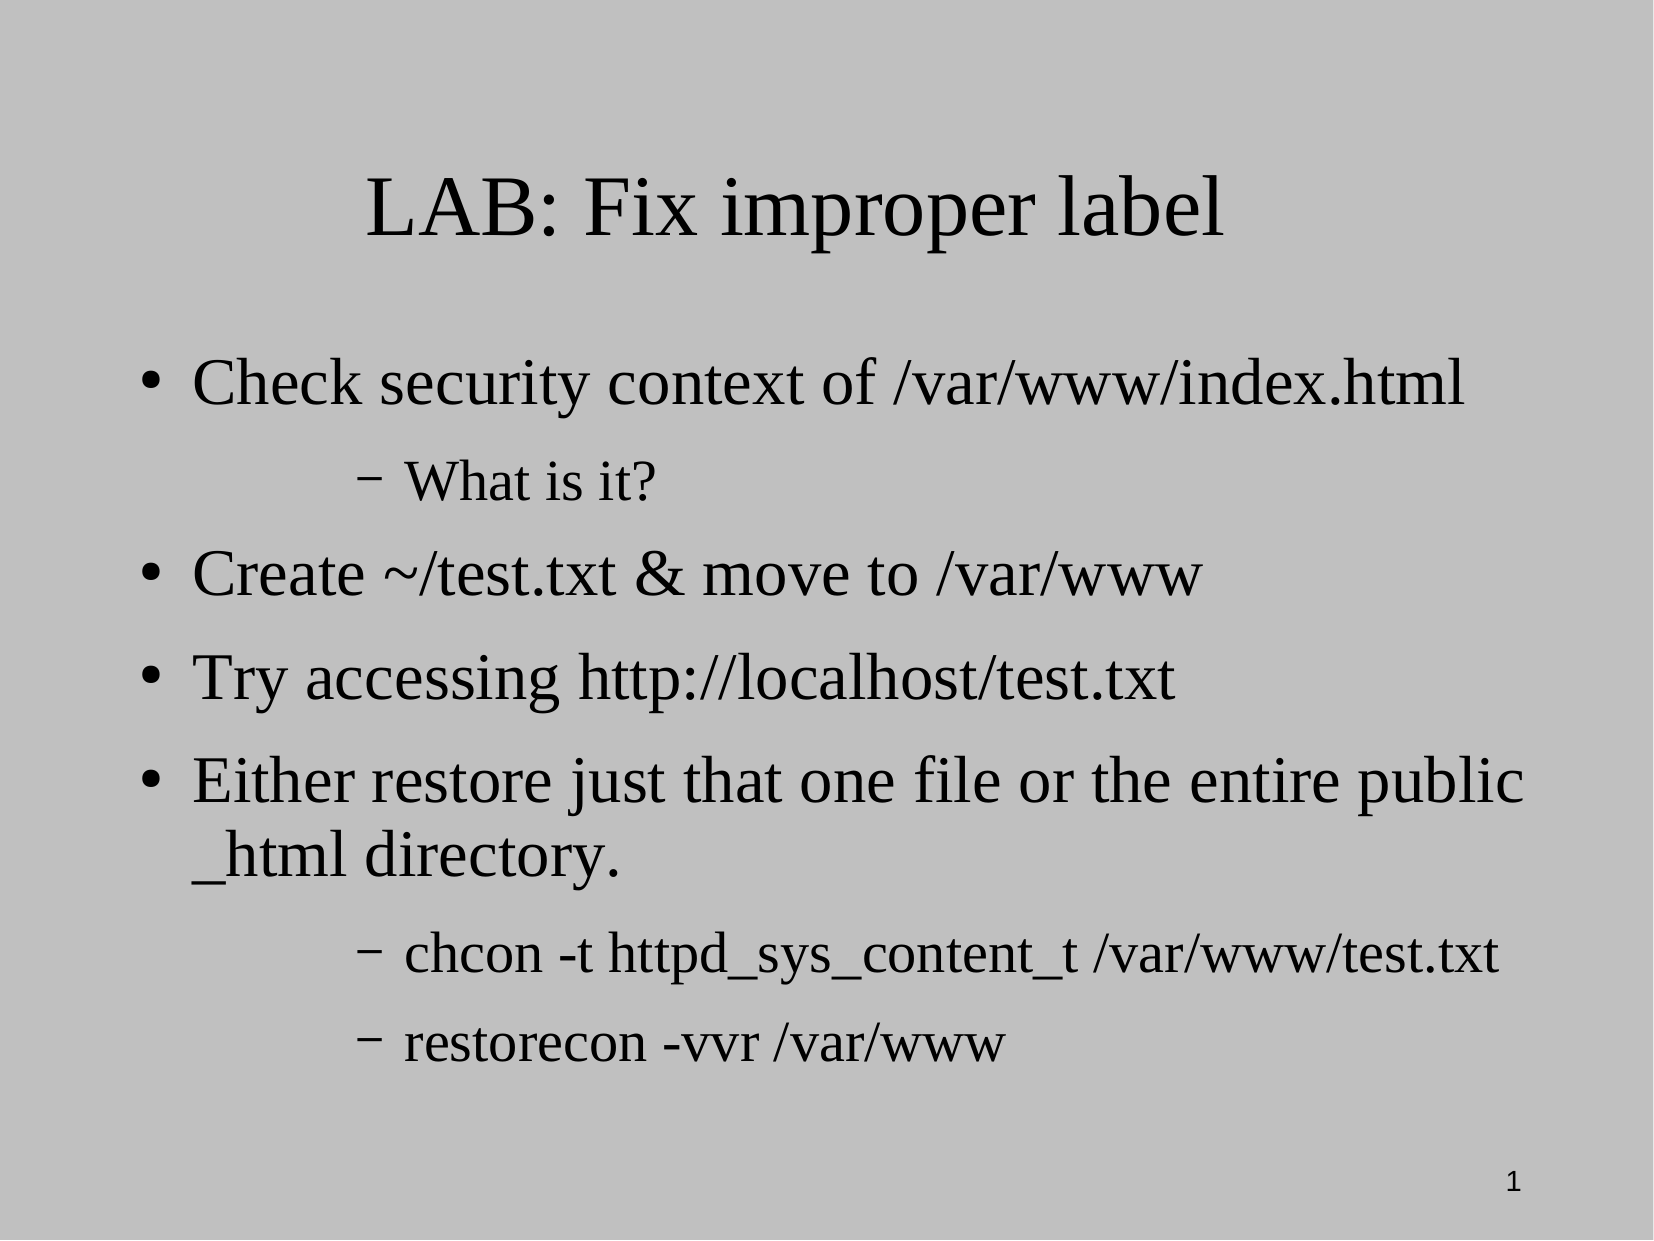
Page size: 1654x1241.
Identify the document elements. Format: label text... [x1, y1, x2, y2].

list Check security context of /var/www/index.html What is it? Create ~/test.txt & move to /var/www Try accessing http://localhost/test.txt Either restore just that one file or the entire public _html directory. chcon -t httpd_sys_content_t /var/www/test.txt restorecon -vvr /var/www [121, 344, 1534, 1126]
title LAB: Fix improper label [312, 102, 1280, 310]
